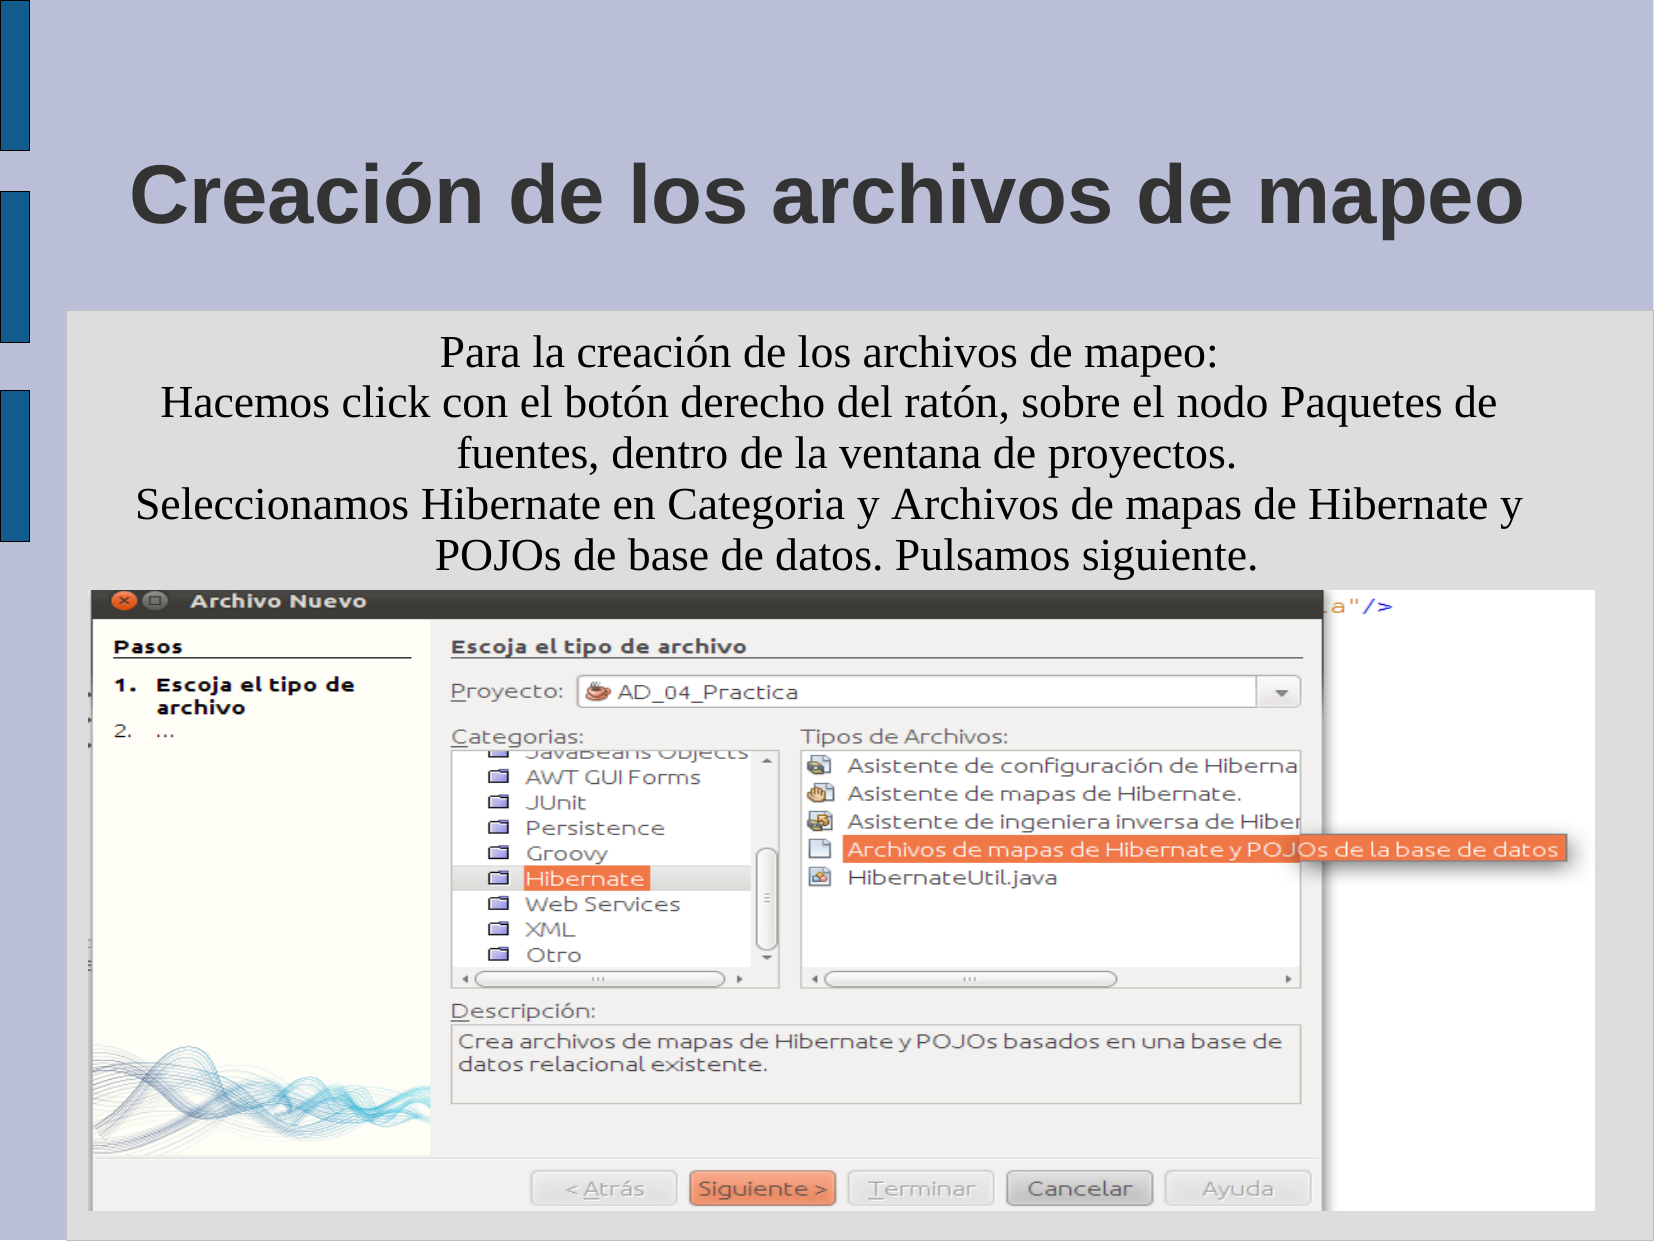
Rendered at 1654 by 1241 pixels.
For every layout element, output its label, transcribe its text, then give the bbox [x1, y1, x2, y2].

title Creación de los archivos de mapeo [121, 98, 1534, 291]
picture [88, 590, 1595, 1211]
subtitle Para la creación de los archivos de mapeo: Hacemos click con el botón derecho del ratón, sobre el nodo Paquetes de fuentes, dentro de la ventana de proyectos. Seleccionamos Hibernate en Categoria y Archivos de mapas de Hibernate y POJOs de base de datos. Pulsamos siguiente. [123, 295, 1536, 590]
